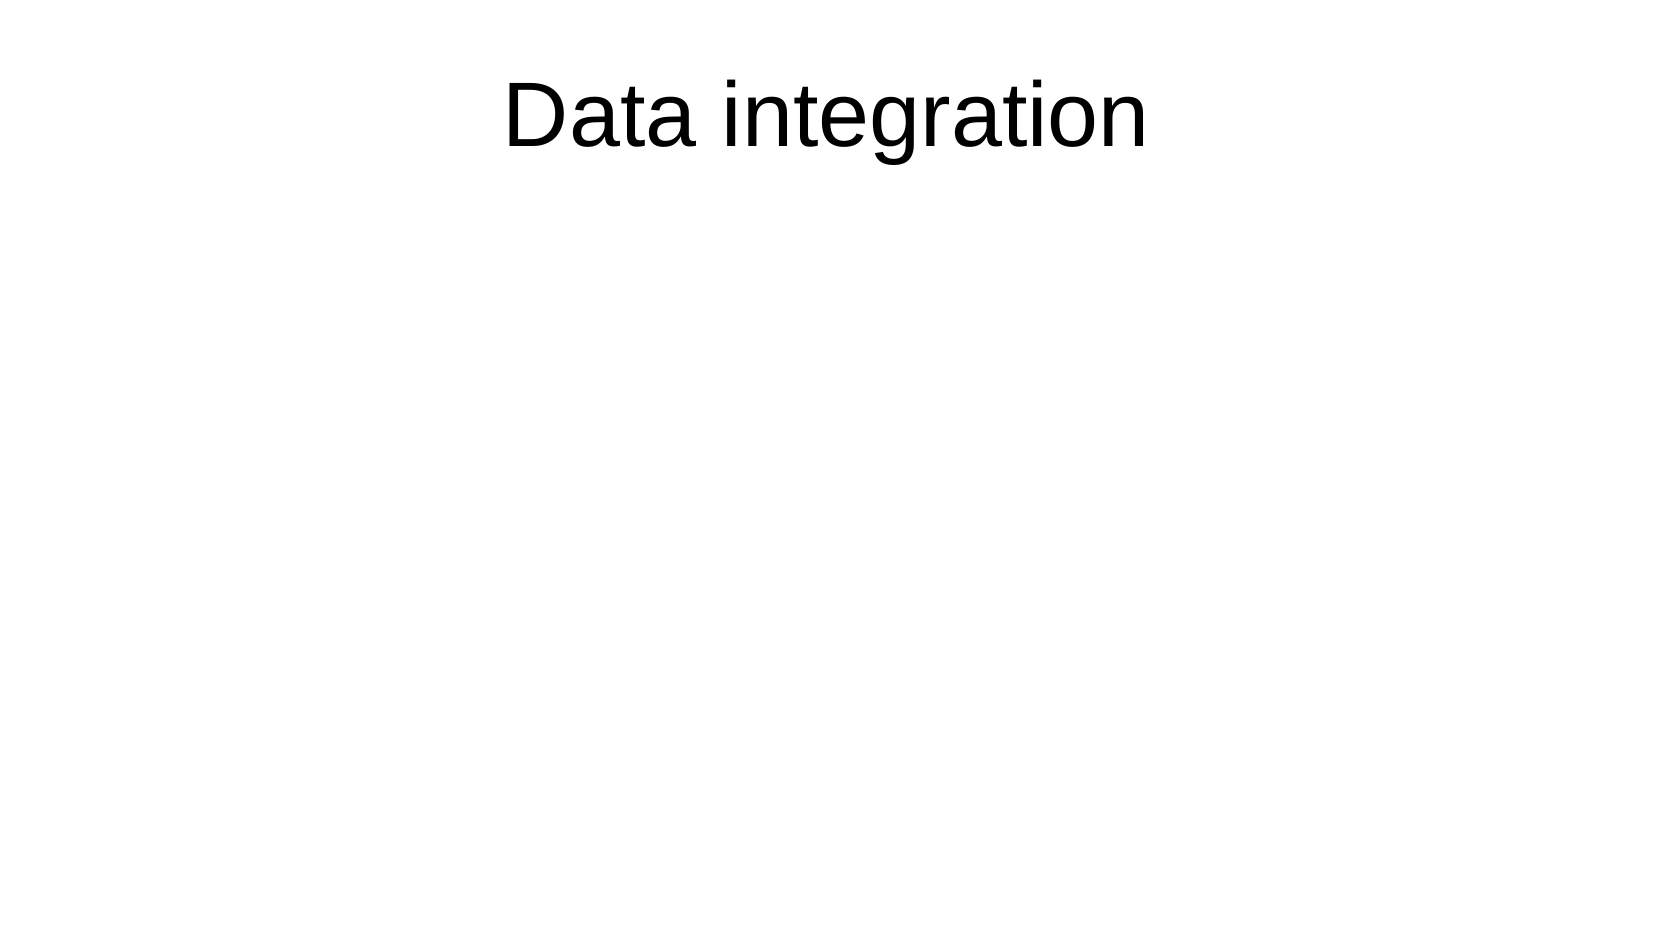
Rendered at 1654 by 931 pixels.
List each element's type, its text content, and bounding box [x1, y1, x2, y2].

title Data integration [82, 37, 1571, 193]
